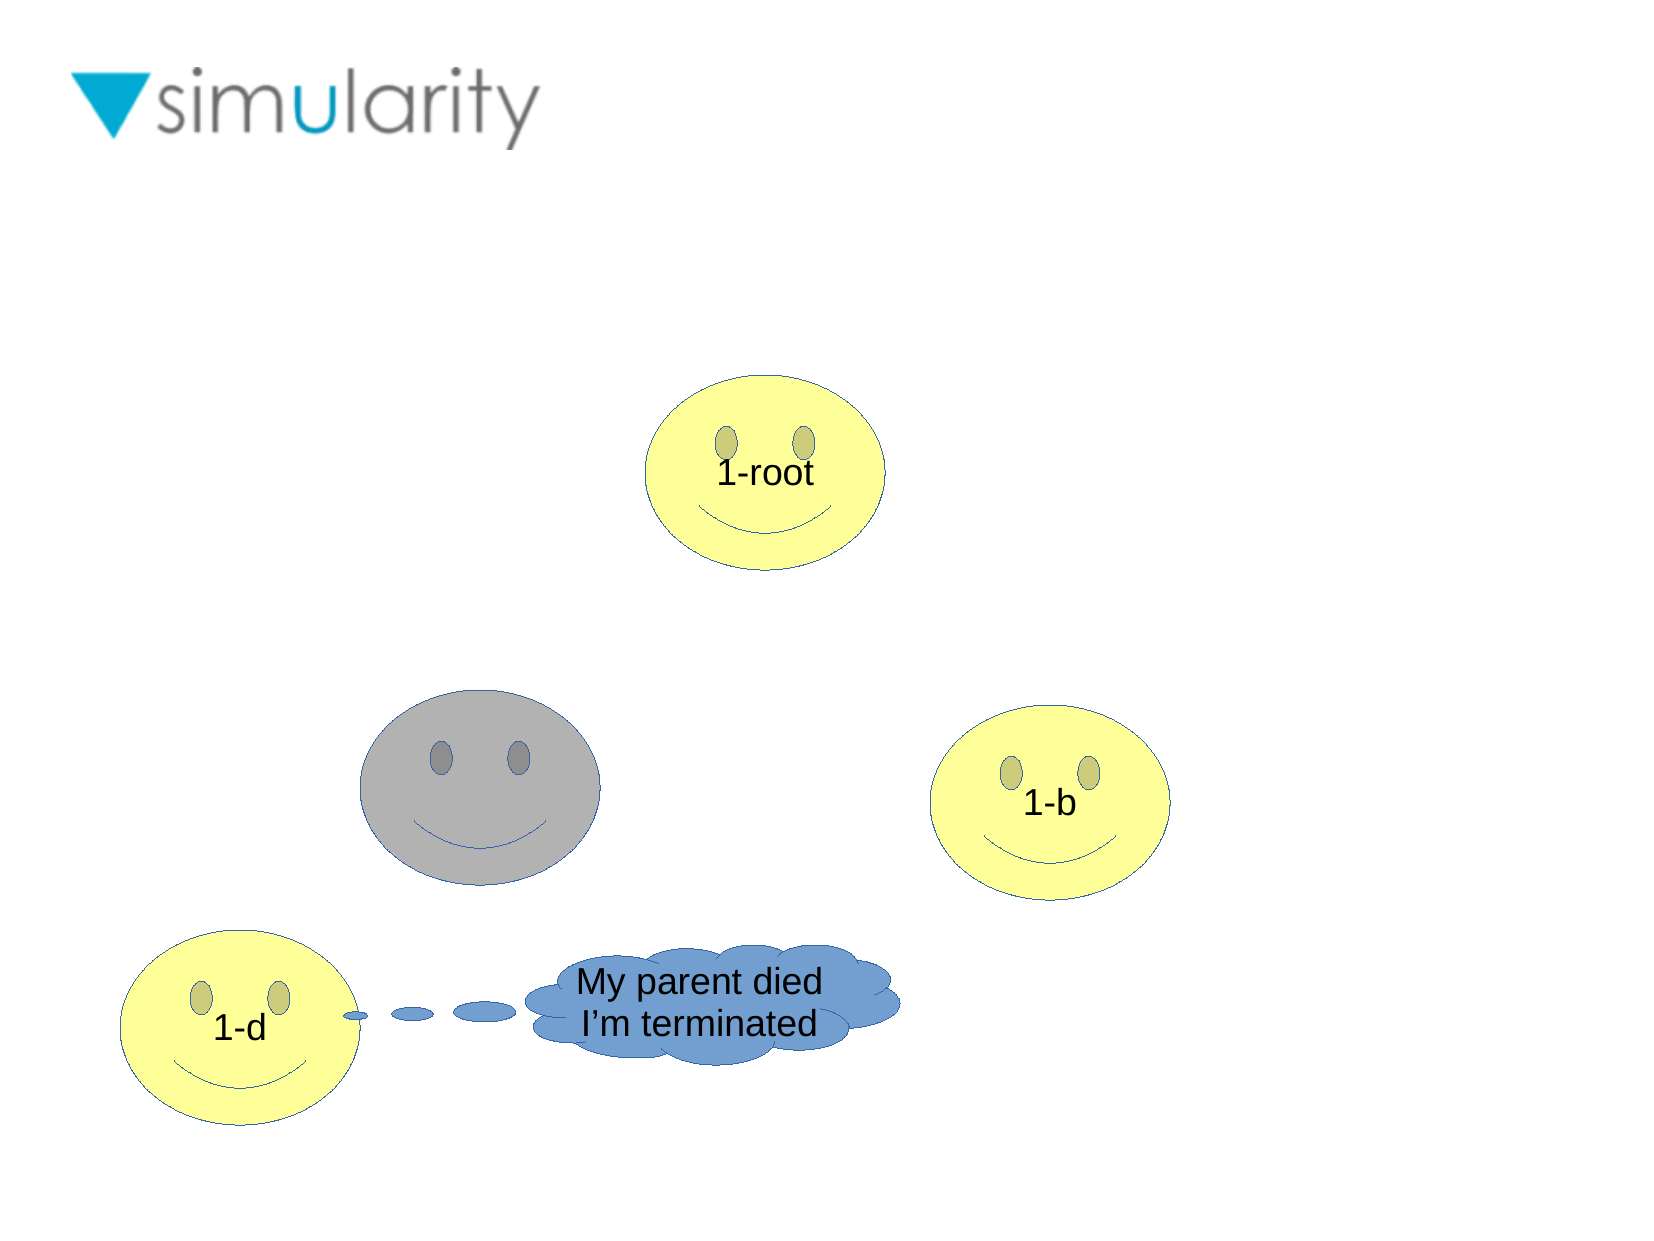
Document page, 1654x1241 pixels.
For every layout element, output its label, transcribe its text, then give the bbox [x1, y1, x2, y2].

text_box [360, 690, 601, 886]
picture [71, 67, 541, 150]
text_box 1-b [930, 705, 1171, 901]
text_box My parent died I’m terminated [453, 1001, 516, 1022]
text_box 1-d [120, 930, 361, 1126]
text_box My parent died I’m terminated [391, 1007, 434, 1021]
text_box 1-root [645, 375, 886, 571]
text_box My parent died I’m terminated [525, 945, 901, 1066]
